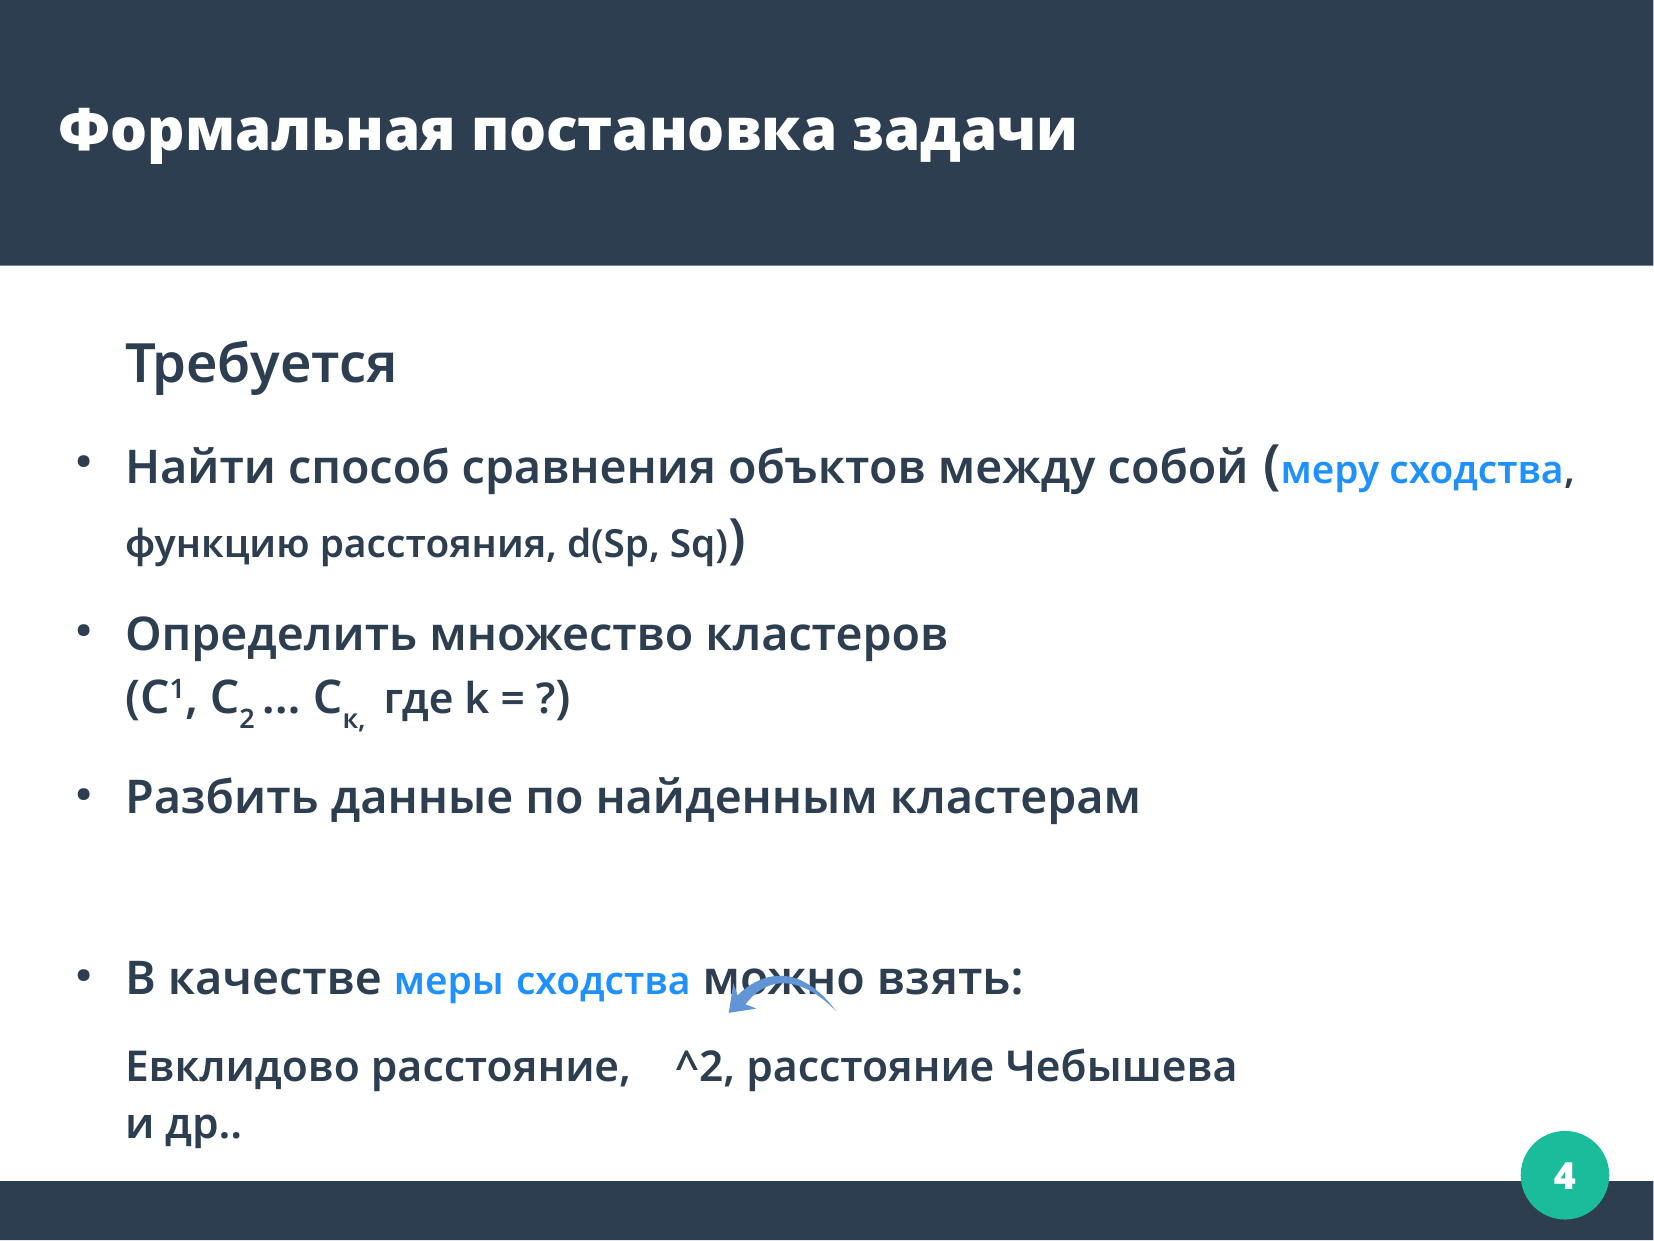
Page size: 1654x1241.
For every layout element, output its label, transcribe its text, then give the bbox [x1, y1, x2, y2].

list Требуется Найти способ сравнения объктов между собой (меру сходства, функцию расстояния, d(Sp, Sq)) Определить множество кластеров (С1, С2 ... Ск, где k = ?) Разбить данные по найденным кластерам В качестве меры сходства можно взять: Евклидово расстояние, ^2, расстояние Чебышева и др.. [59, 324, 1595, 1152]
picture [726, 973, 839, 1016]
title Формальная постановка задачи [59, 49, 1595, 207]
